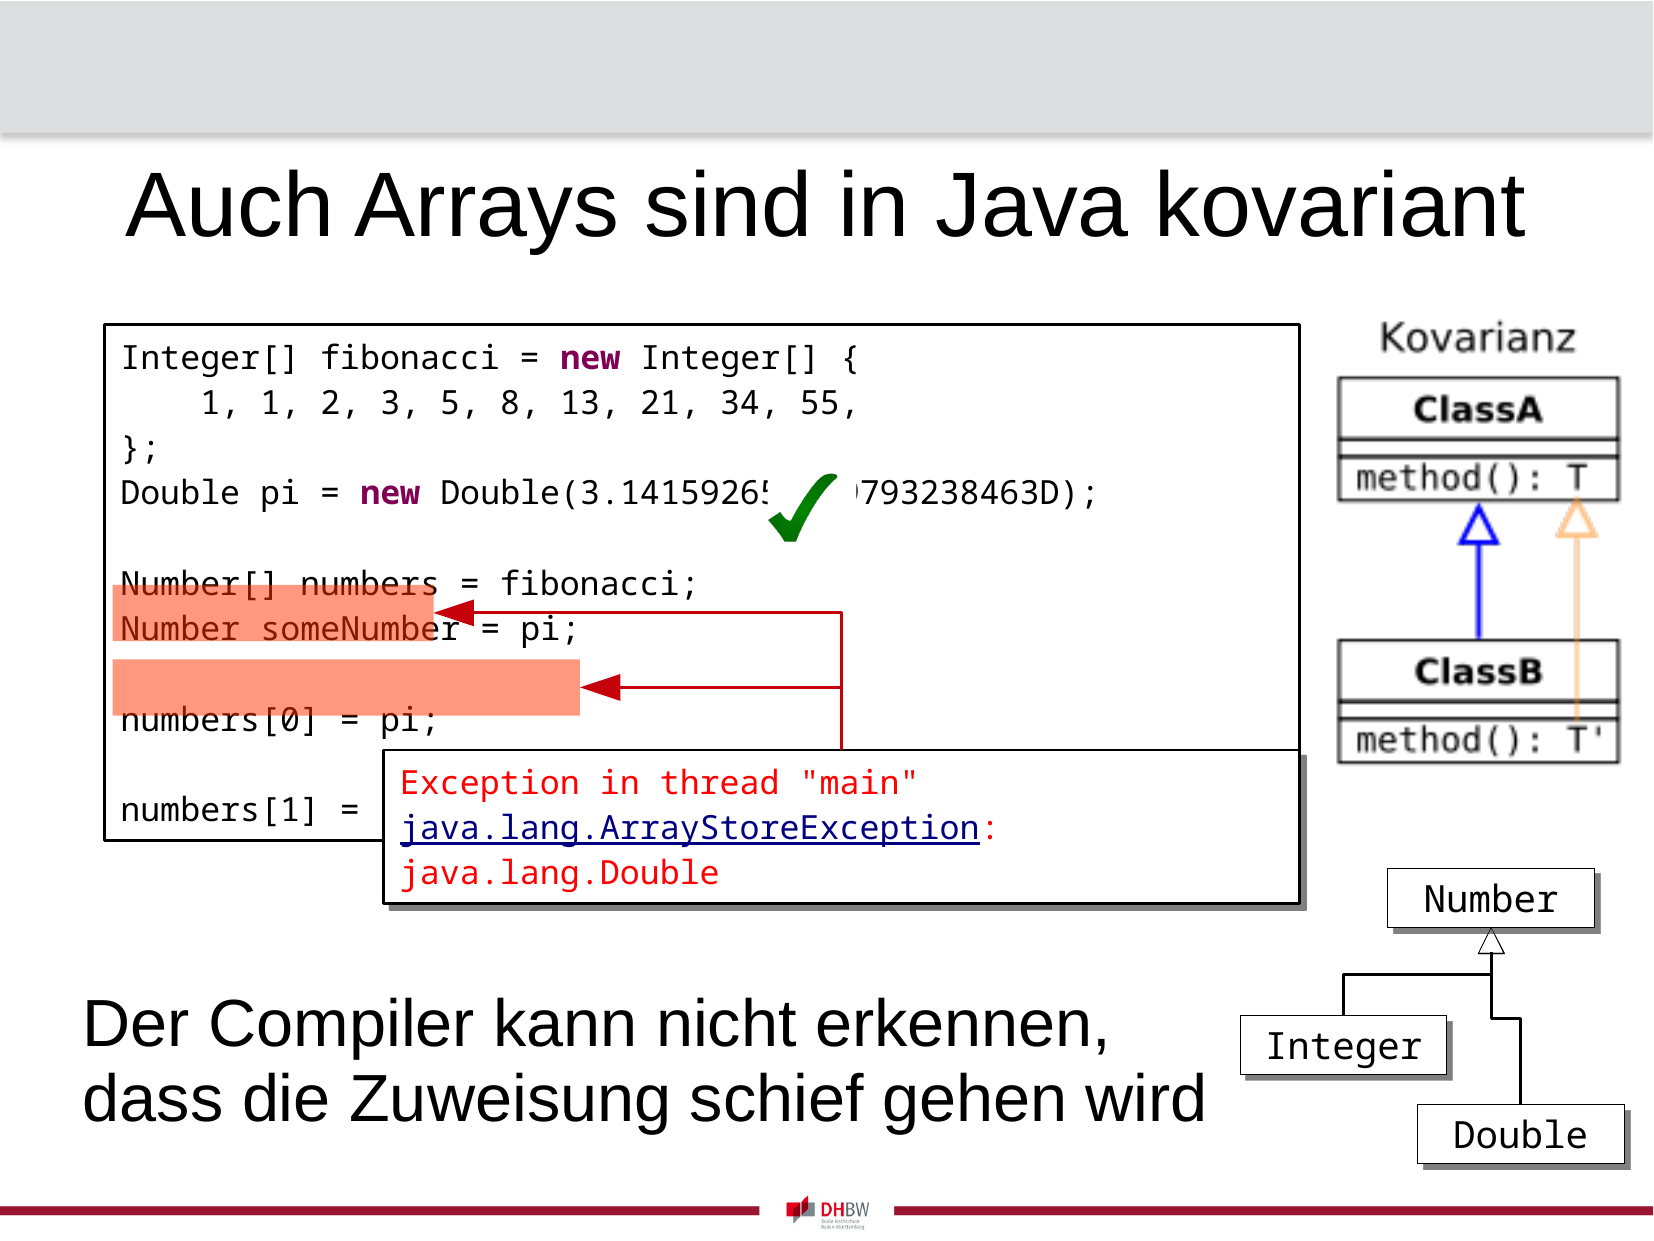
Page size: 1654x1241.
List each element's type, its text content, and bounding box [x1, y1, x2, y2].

text_box Number [1387, 868, 1595, 928]
title Auch Arrays sind in Java kovariant [82, 49, 1571, 257]
text_box [112, 584, 434, 642]
text_box [112, 659, 580, 716]
picture [0, 1, 1654, 1237]
text_box Double [1571, 1104, 1625, 1164]
text_box Exception in thread "main" java.lang.ArrayStoreException: java.lang.Double [383, 750, 1300, 856]
text_box [767, 472, 857, 562]
list Der Compiler kann nicht erkennen, dass die Zuweisung schief gehen wird [82, 986, 1571, 1193]
text_box Integer[] fibonacci = new Integer[] { 1, 1, 2, 3, 5, 8, 13, 21, 34, 55, }; Double pi = new Double(3.141592653589793238463D); Number[] numbers = fibonacci; Number someNumber = pi; numbers[0] = pi; numbers[1] = someNumber; [104, 324, 1300, 769]
